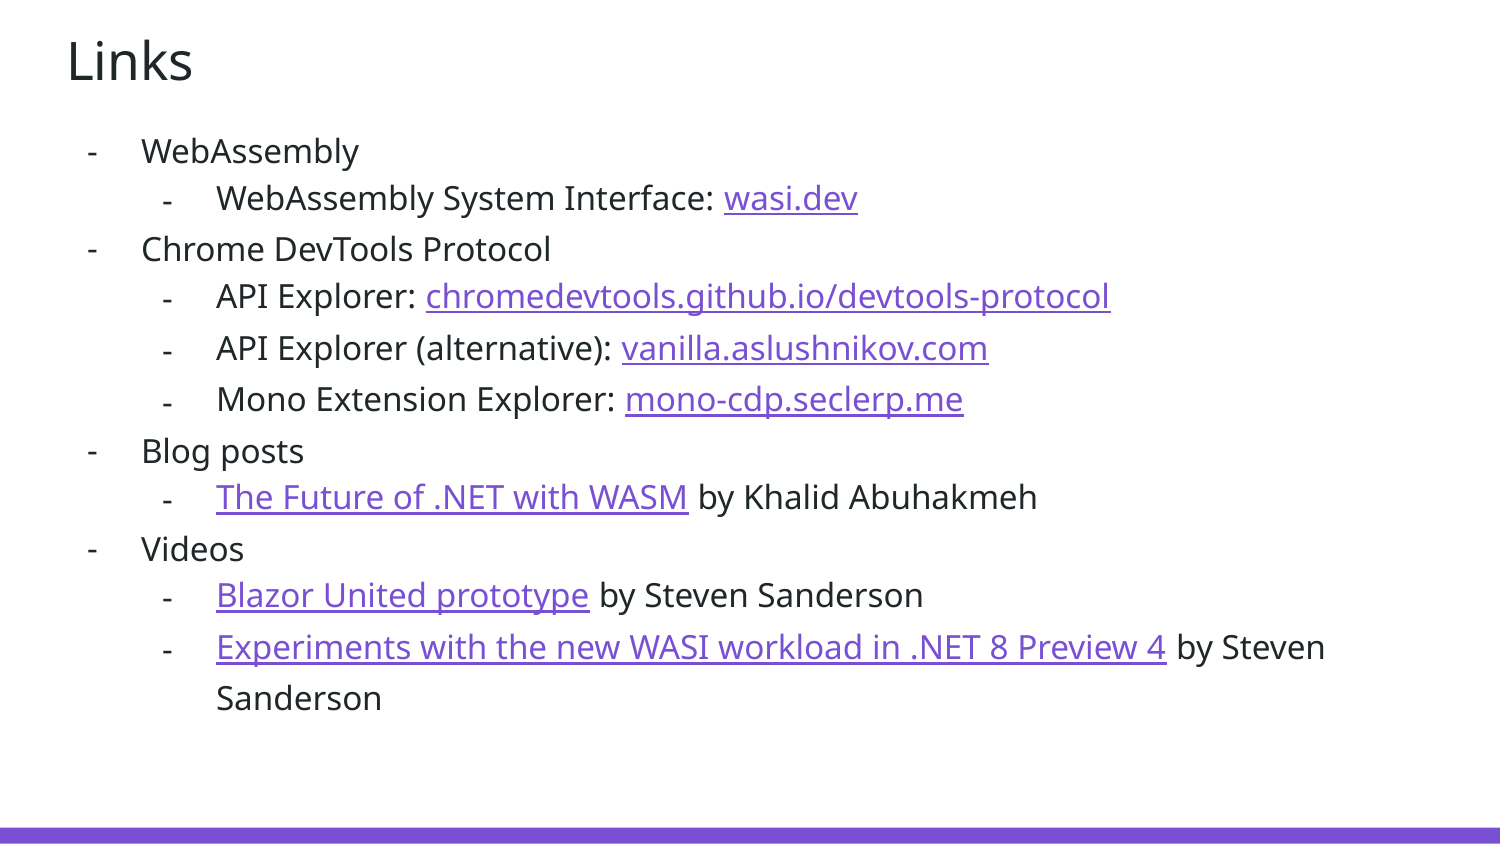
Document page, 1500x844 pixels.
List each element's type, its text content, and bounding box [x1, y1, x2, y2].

list WebAssembly WebAssembly System Interface: wasi.dev Chrome DevTools Protocol API Explorer: chromedevtools.github.io/devtools-protocol API Explorer (alternative): vanilla.aslushnikov.com Mono Extension Explorer: mono-cdp.seclerp.me Blog posts The Future of .NET with WASM by Khalid Abuhakmeh Videos Blazor United prototype by Steven Sanderson Experiments with the new WASI workload in .NET 8 Preview 4 by Steven Sanderson [51, 109, 1449, 735]
title Links [51, 12, 1449, 106]
